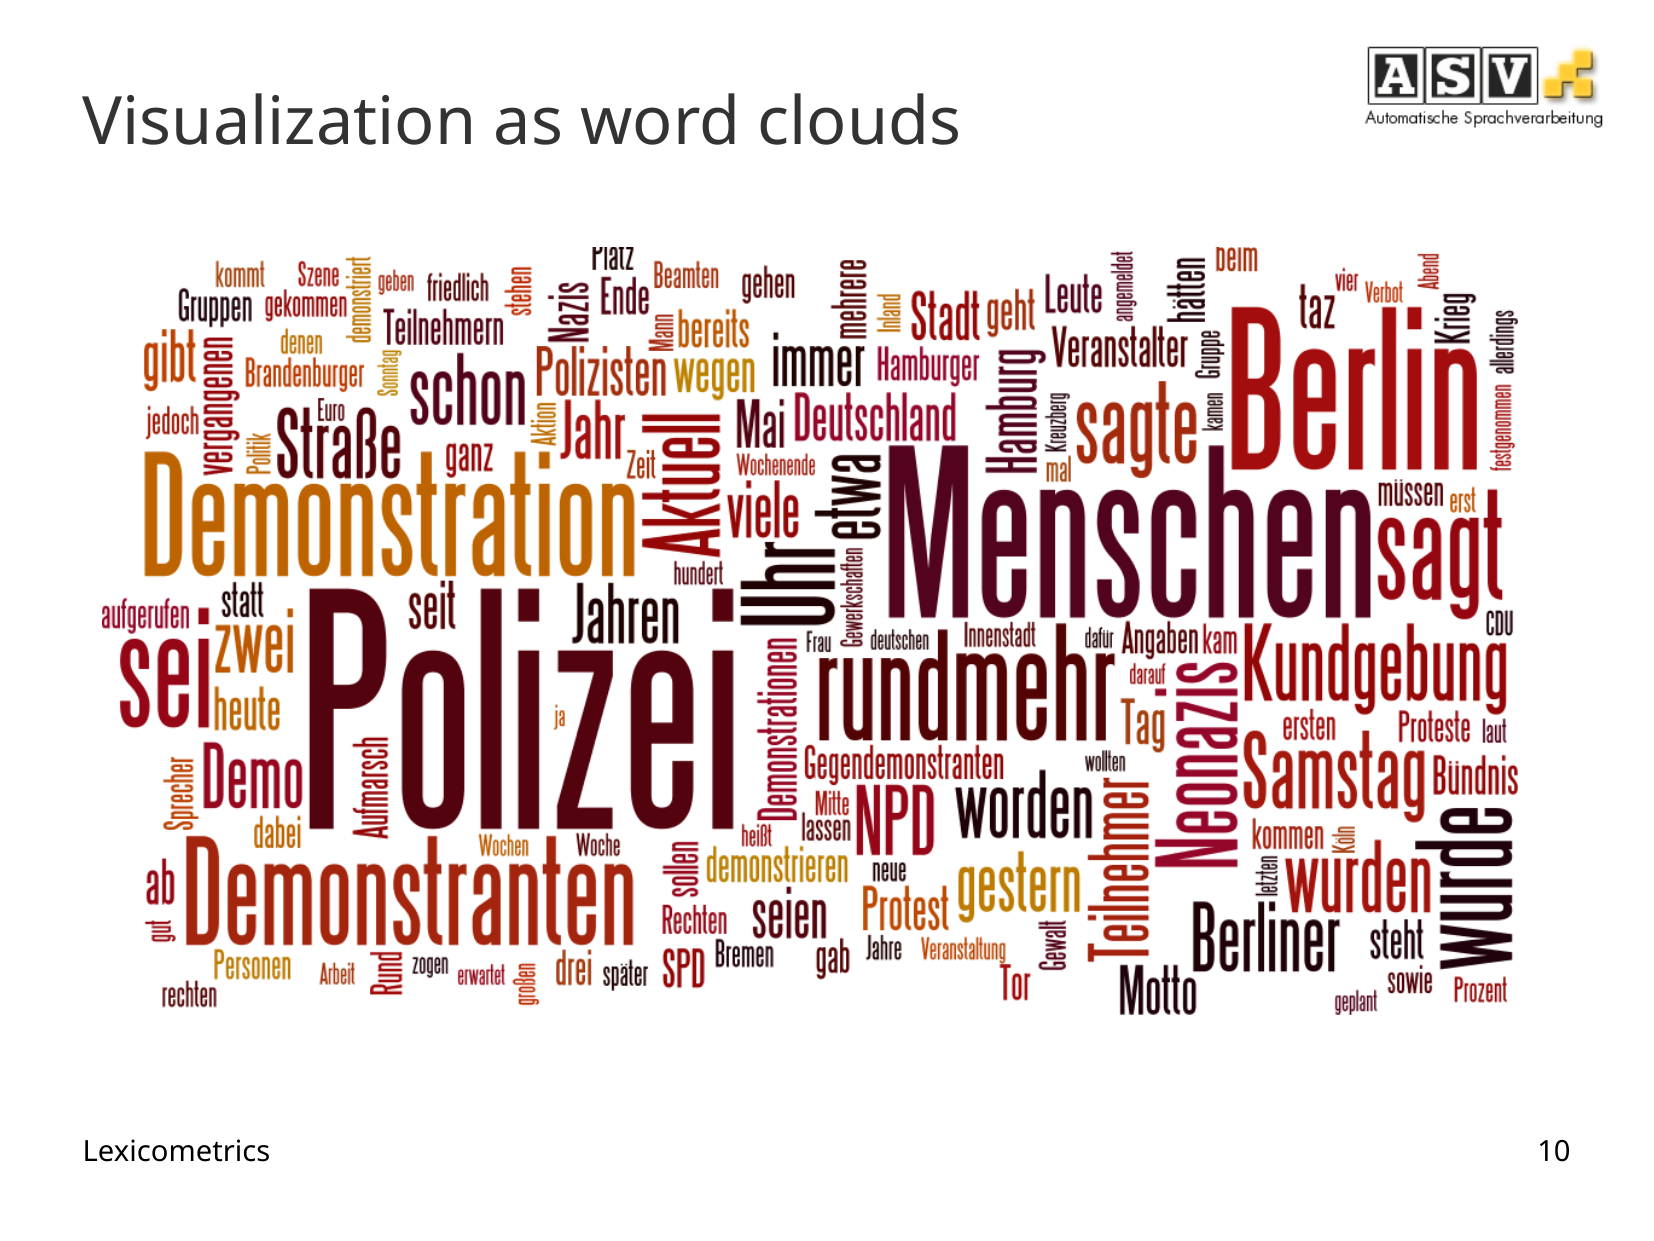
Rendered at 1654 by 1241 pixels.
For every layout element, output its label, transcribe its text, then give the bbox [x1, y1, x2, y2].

picture [1364, 43, 1605, 129]
title Visualization as word clouds [82, 49, 1347, 189]
picture [102, 247, 1524, 1021]
